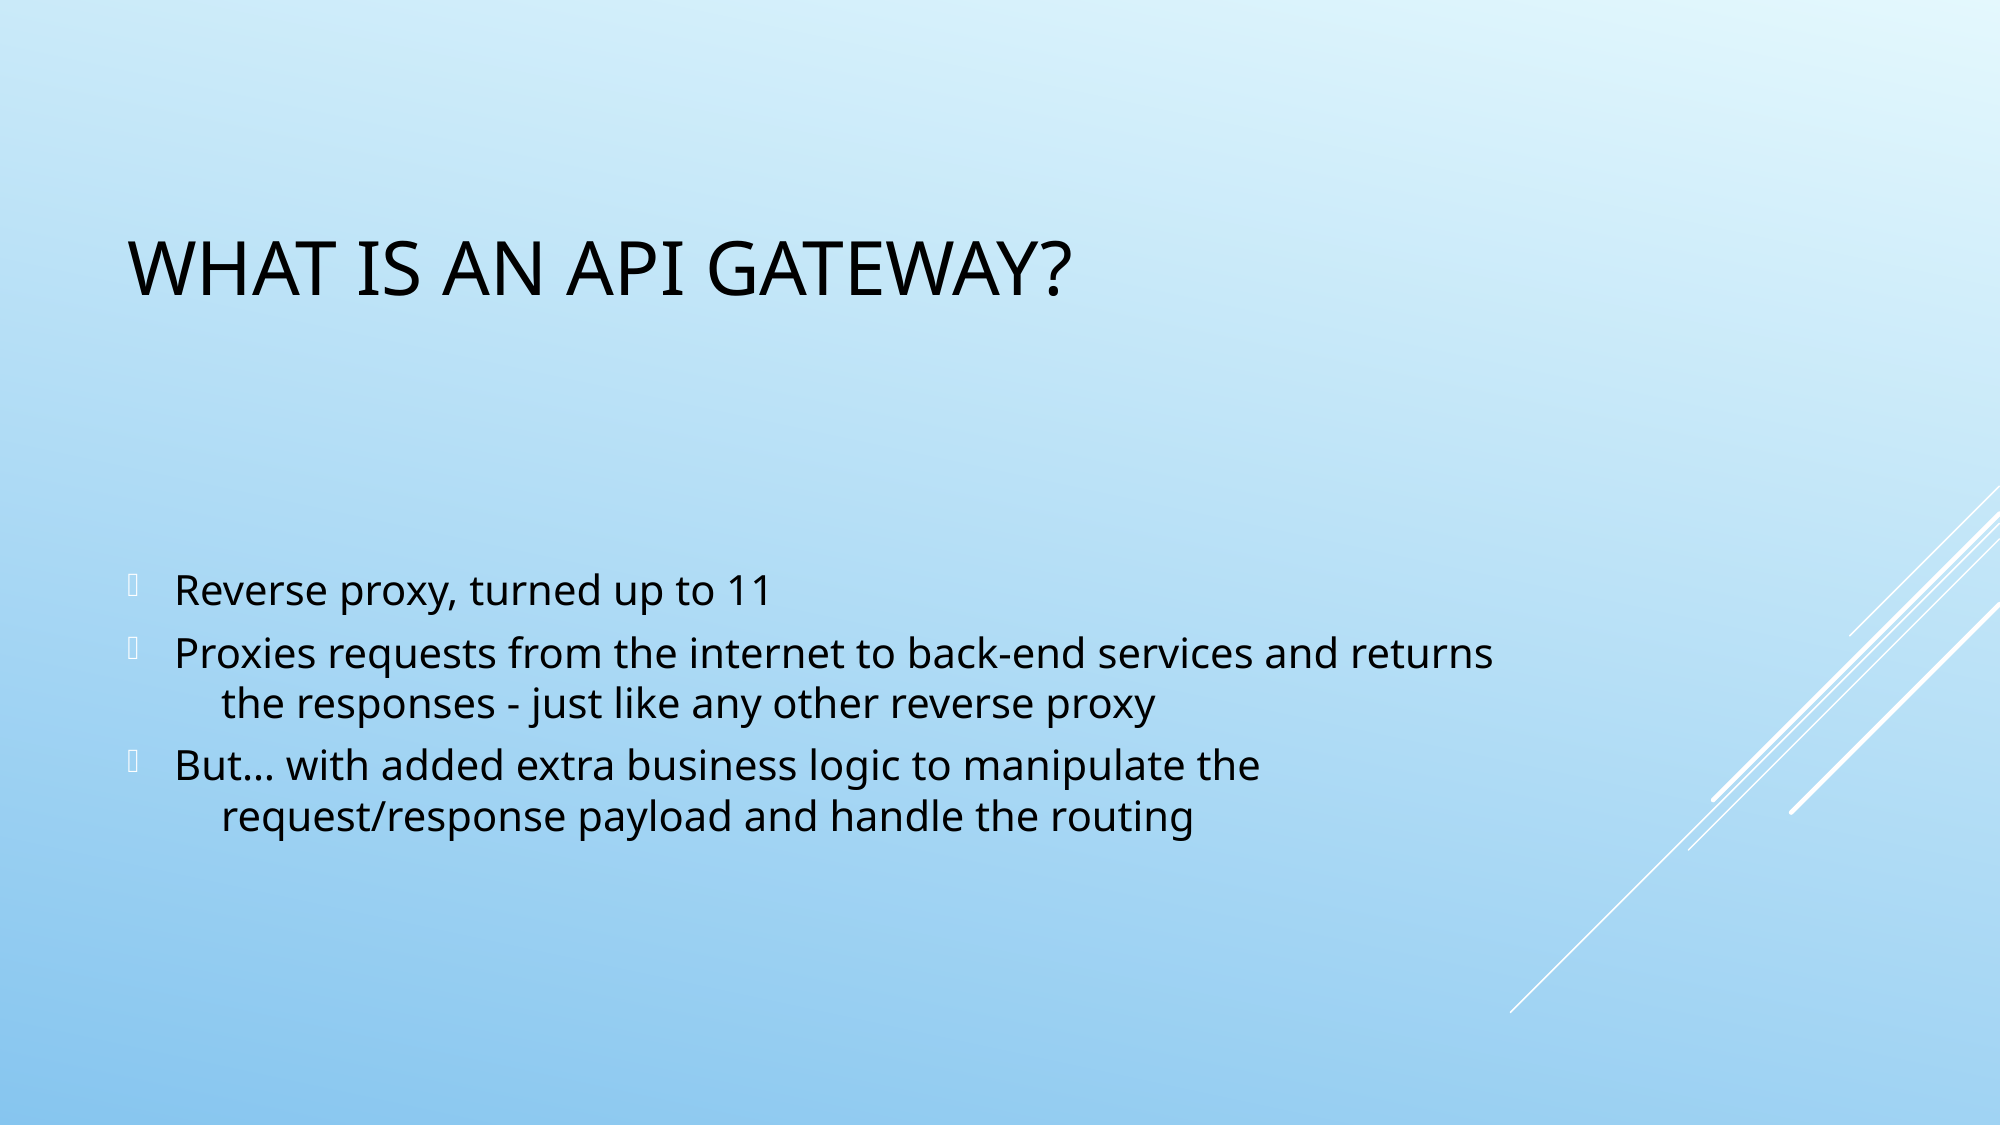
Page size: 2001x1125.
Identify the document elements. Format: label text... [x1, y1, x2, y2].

title What is an api gateway? [112, 141, 1513, 389]
list Reverse proxy, turned up to 11 Proxies requests from the internet to back-end services and returns the responses - just like any other reverse proxy But… with added extra business logic to manipulate the request/response payload and handle the routing [112, 405, 1513, 999]
